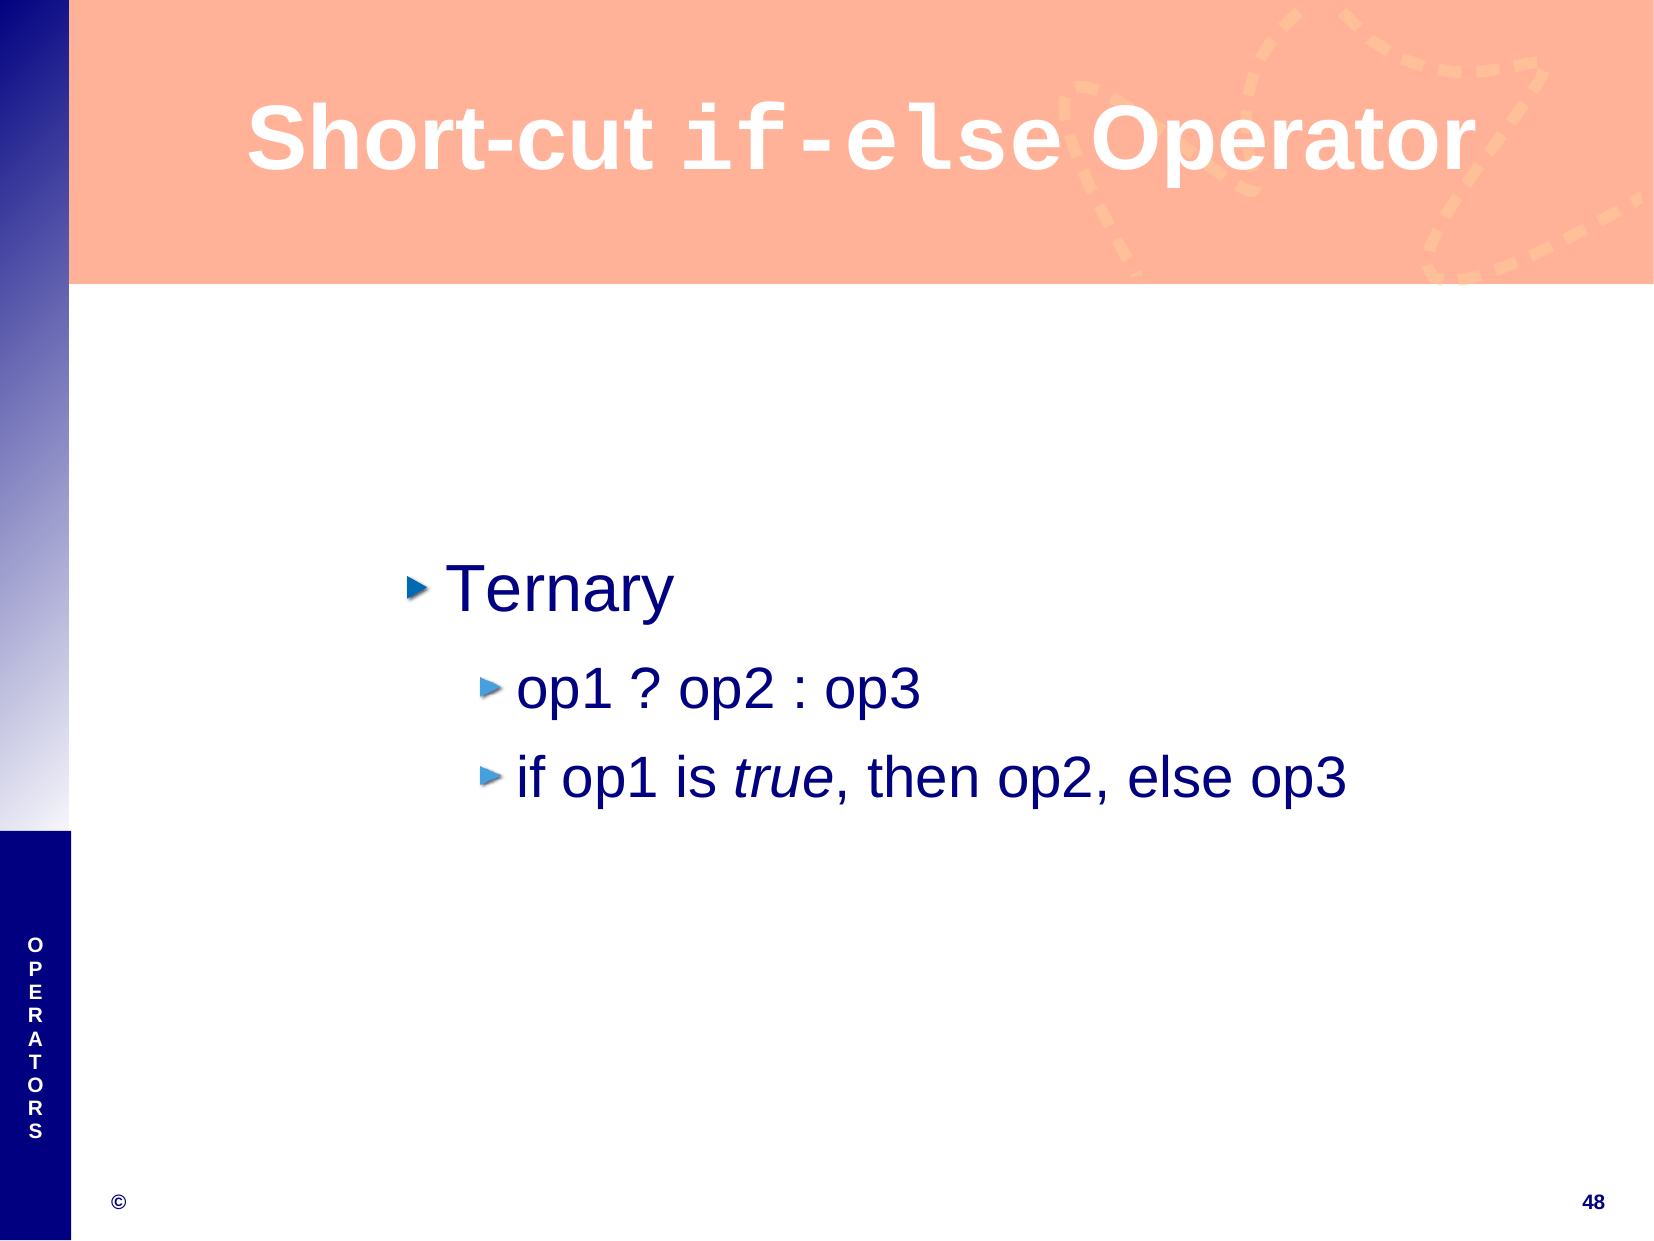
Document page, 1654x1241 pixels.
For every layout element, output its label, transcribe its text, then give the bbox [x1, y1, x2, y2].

title Short-cut if-else Operator [108, 37, 1617, 246]
text_box O P E R A T O R S [0, 830, 71, 1241]
list Ternary op1 ? op2 : op3 if op1 is true, then op2, else op3 [374, 551, 1383, 848]
